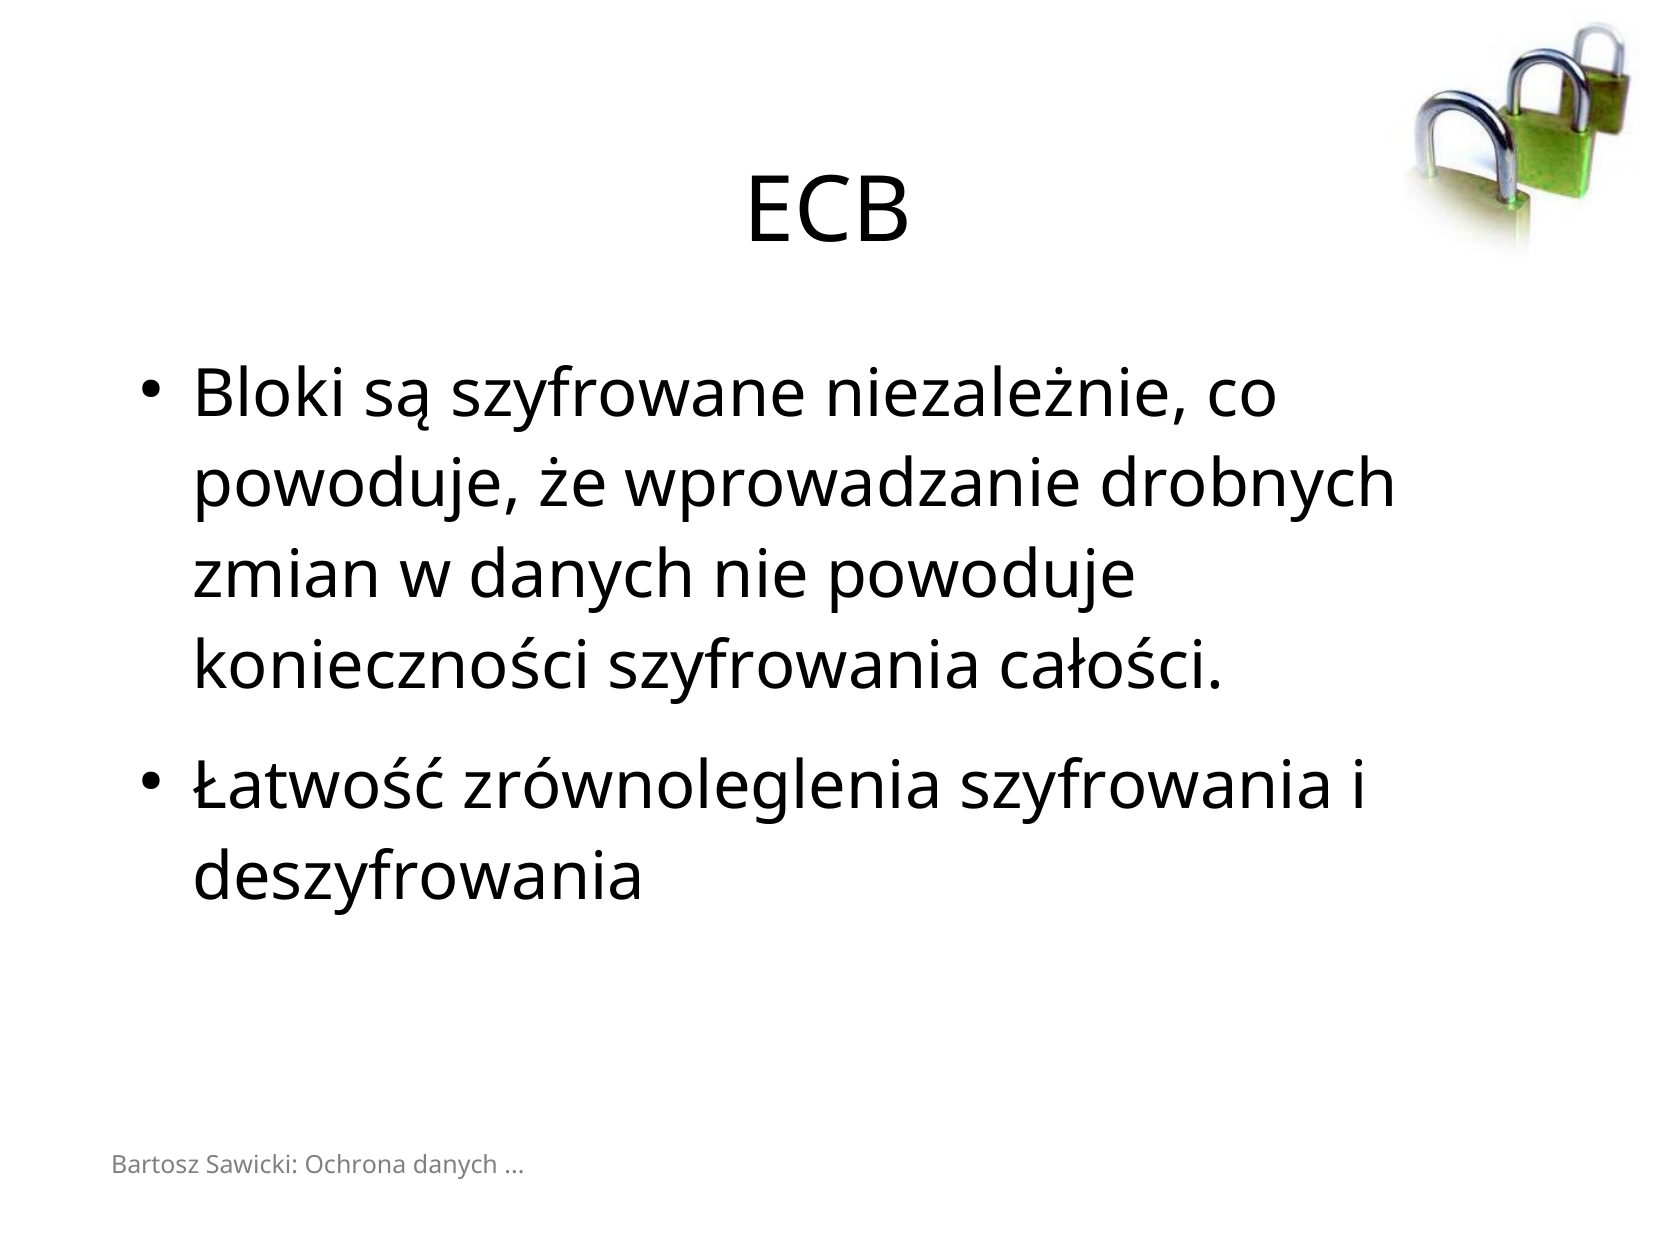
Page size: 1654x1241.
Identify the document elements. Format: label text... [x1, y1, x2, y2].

picture [1385, 14, 1640, 266]
list Bloki są szyfrowane niezależnie, co powoduje, że wprowadzanie drobnych zmian w danych nie powoduje konieczności szyfrowania całości. Łatwość zrównoleglenia szyfrowania i deszyfrowania [121, 344, 1534, 1127]
title ECB [121, 102, 1534, 311]
